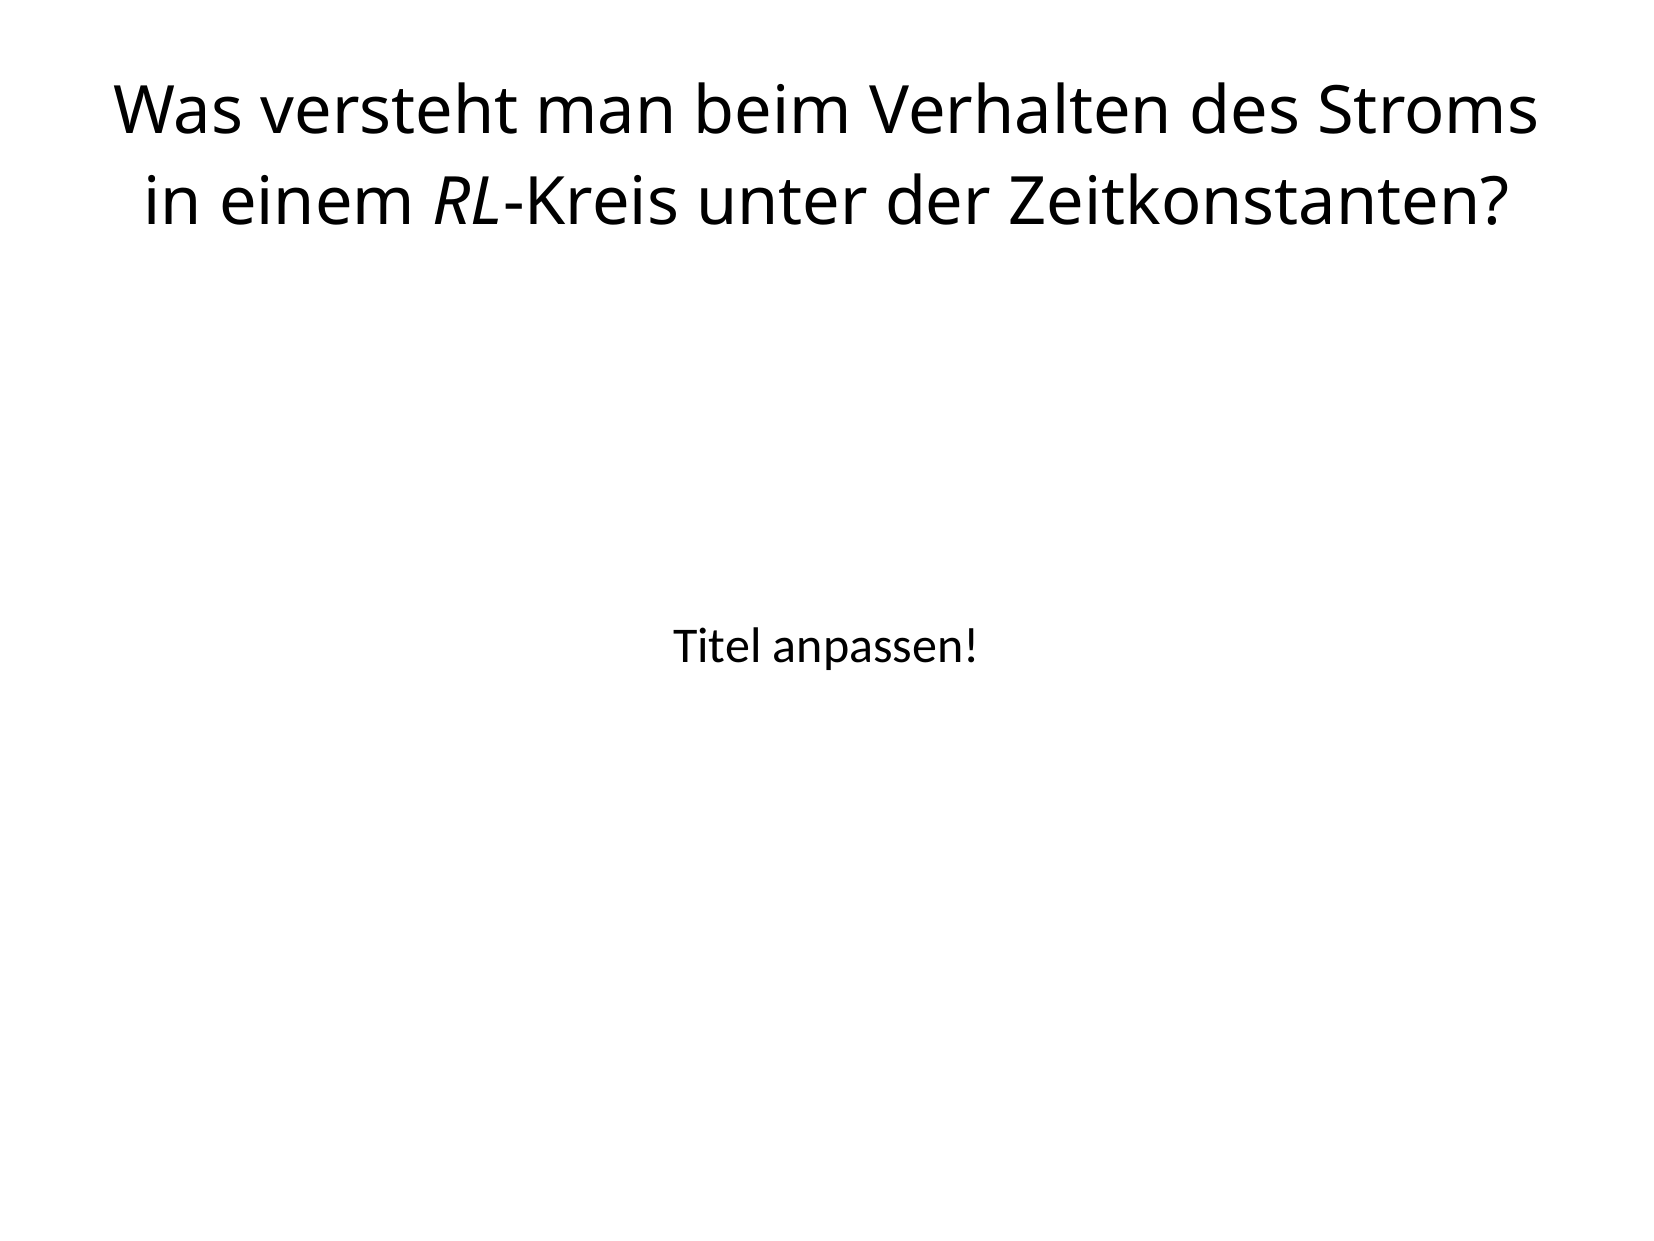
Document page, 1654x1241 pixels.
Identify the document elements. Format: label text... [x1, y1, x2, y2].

title Was versteht man beim Verhalten des Stroms in einem RL-Kreis unter der Zeitkonstanten? [82, 49, 1571, 257]
subtitle Titel anpassen! [82, 290, 1571, 1010]
